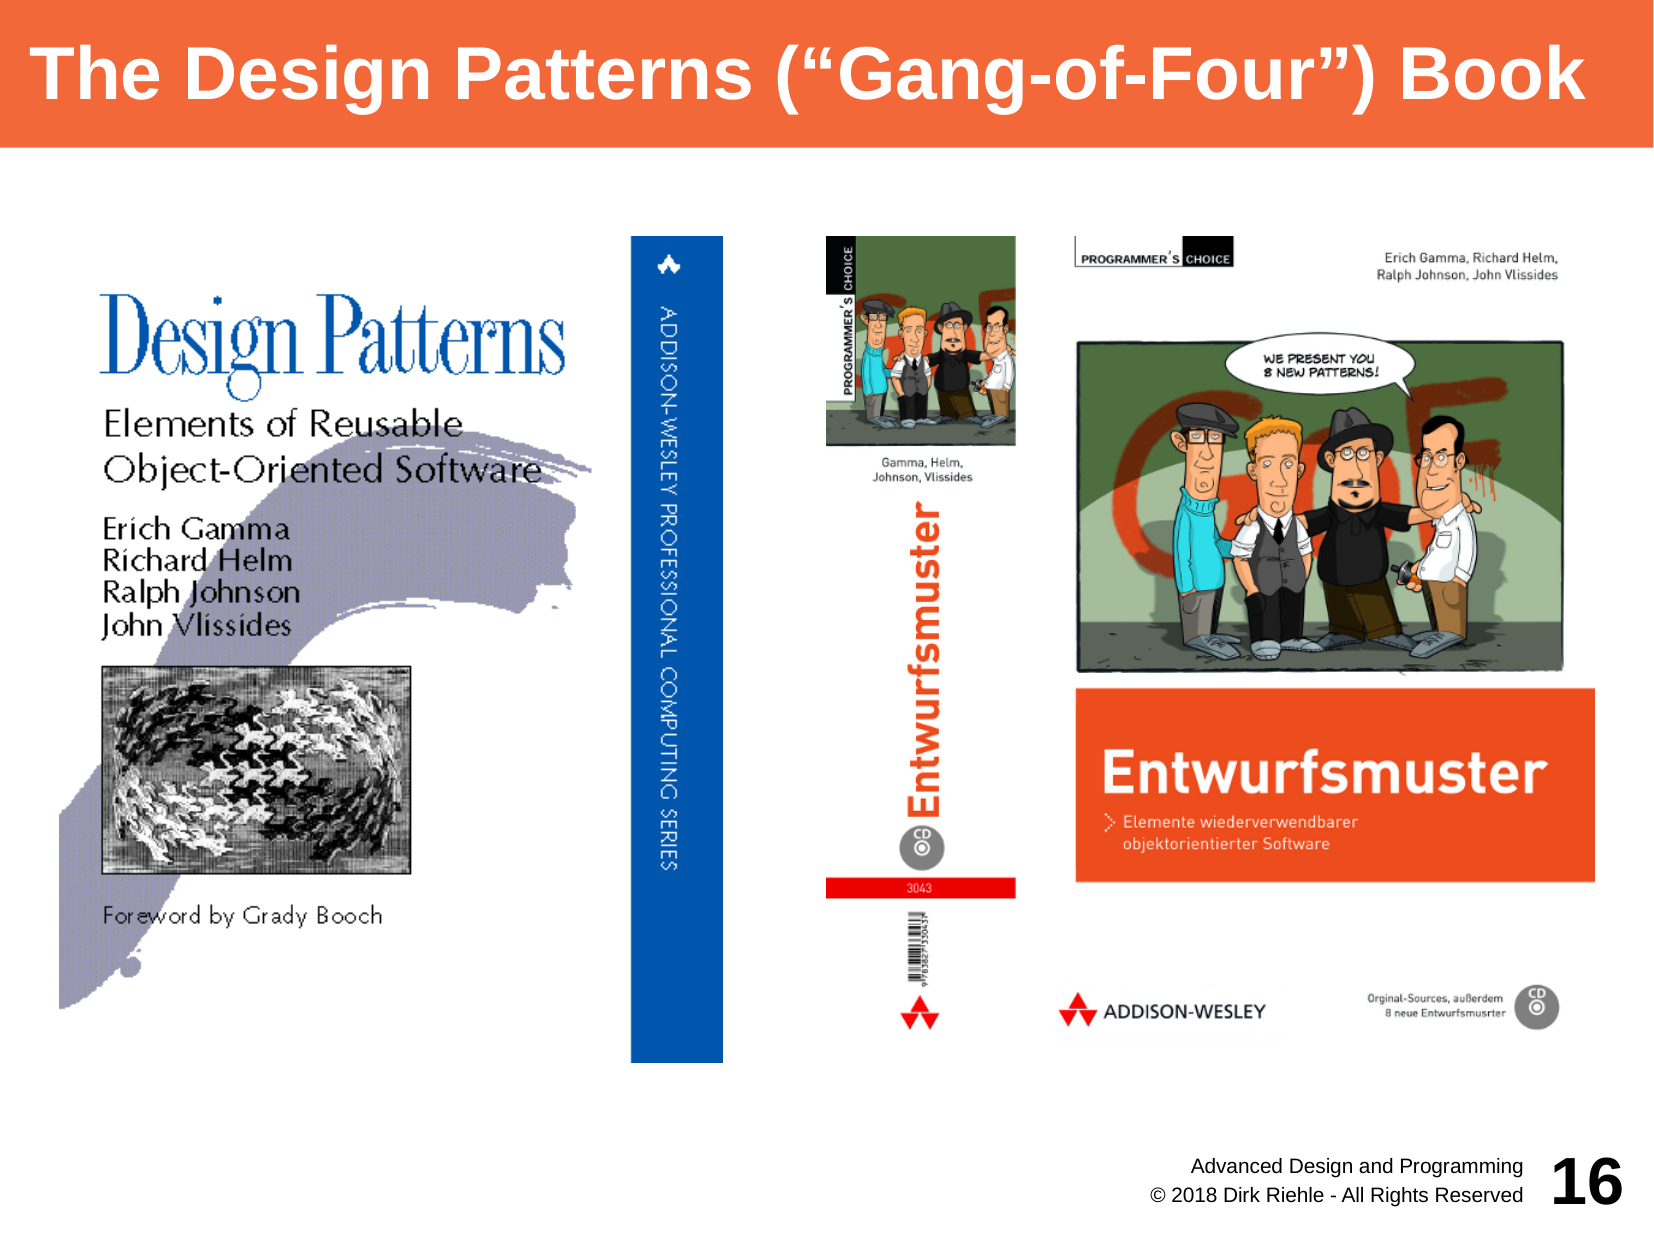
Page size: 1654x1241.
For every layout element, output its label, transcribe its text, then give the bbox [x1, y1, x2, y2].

picture [59, 236, 723, 1063]
title The Design Patterns (“Gang-of-Four”) Book [0, 0, 1654, 148]
picture [826, 236, 1595, 1063]
